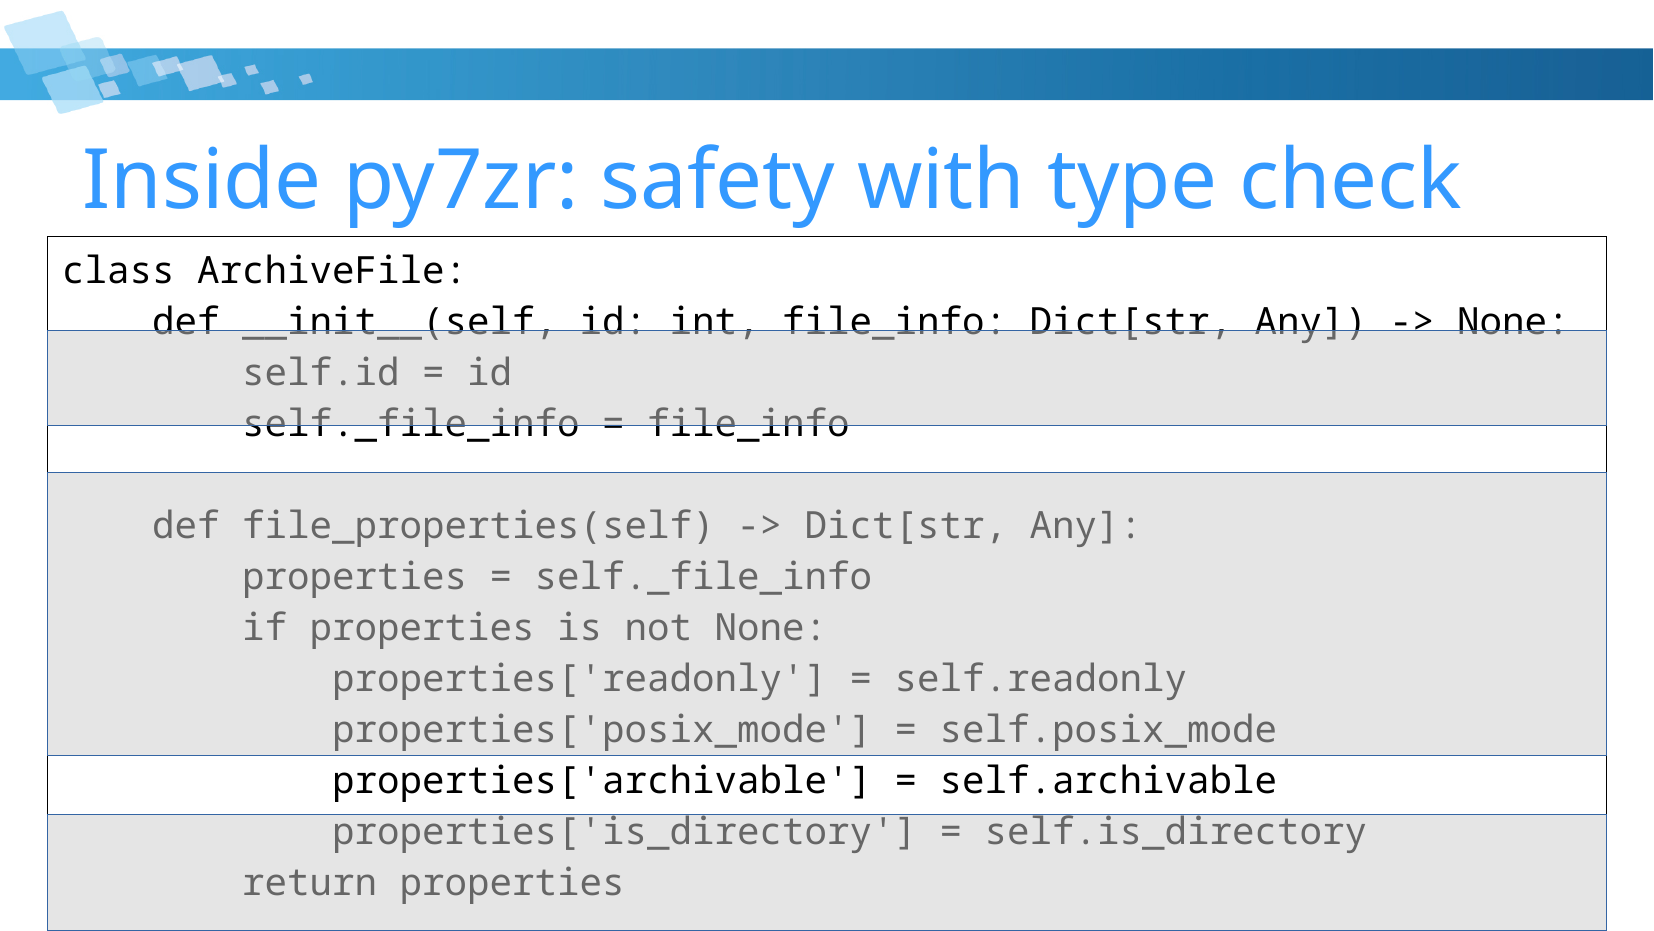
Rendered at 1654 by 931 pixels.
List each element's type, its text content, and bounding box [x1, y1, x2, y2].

text_box class ArchiveFile: def __init__(self, id: int, file_info: Dict[str, Any]) -> None: self.id = id self._file_info = file_info def file_properties(self) -> Dict[str, Any]: properties = self._file_info if properties is not None: properties['readonly'] = self.readonly properties['posix_mode'] = self.posix_mode properties['archivable'] = self.archivable properties['is_directory'] = self.is_directory return properties def _get_property(self, key: str) -> Any: try: return self._file_info[key] [47, 426, 1607, 472]
text_box class ArchiveFile: def __init__(self, id: int, file_info: Dict[str, Any]) -> None: self.id = id self._file_info = file_info def file_properties(self) -> Dict[str, Any]: properties = self._file_info if properties is not None: properties['readonly'] = self.readonly properties['posix_mode'] = self.posix_mode properties['archivable'] = self.archivable properties['is_directory'] = self.is_directory return properties def _get_property(self, key: str) -> Any: try: return self._file_info[key] [47, 756, 1607, 814]
text_box [47, 330, 1607, 426]
title Inside py7zr: safety with type check [82, 99, 1571, 236]
text_box [47, 814, 1607, 931]
text_box class ArchiveFile: def __init__(self, id: int, file_info: Dict[str, Any]) -> None: self.id = id self._file_info = file_info def file_properties(self) -> Dict[str, Any]: properties = self._file_info if properties is not None: properties['readonly'] = self.readonly properties['posix_mode'] = self.posix_mode properties['archivable'] = self.archivable properties['is_directory'] = self.is_directory return properties def _get_property(self, key: str) -> Any: try: return self._file_info[key] [47, 236, 1607, 330]
text_box [47, 472, 1607, 756]
picture [0, 0, 1653, 929]
